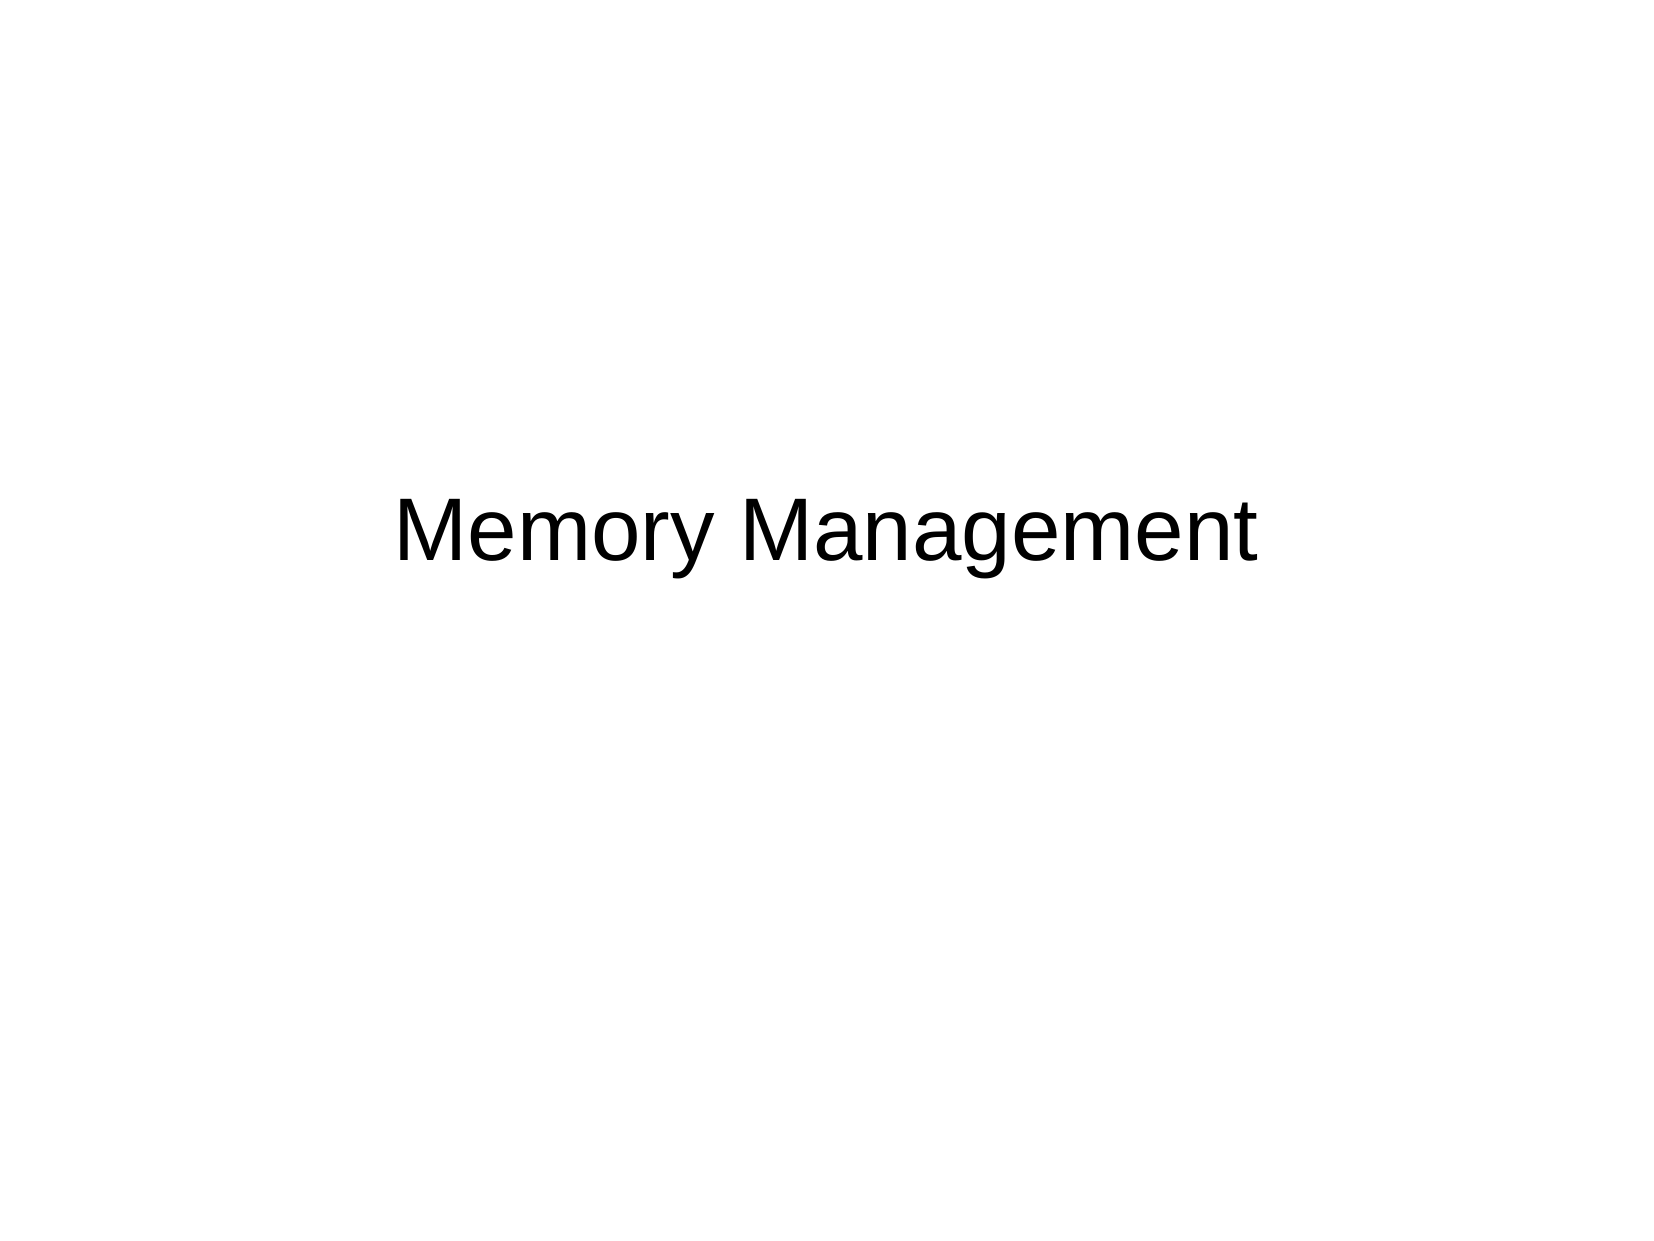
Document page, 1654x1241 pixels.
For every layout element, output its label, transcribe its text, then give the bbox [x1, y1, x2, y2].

subtitle Memory Management [82, 49, 1571, 1010]
